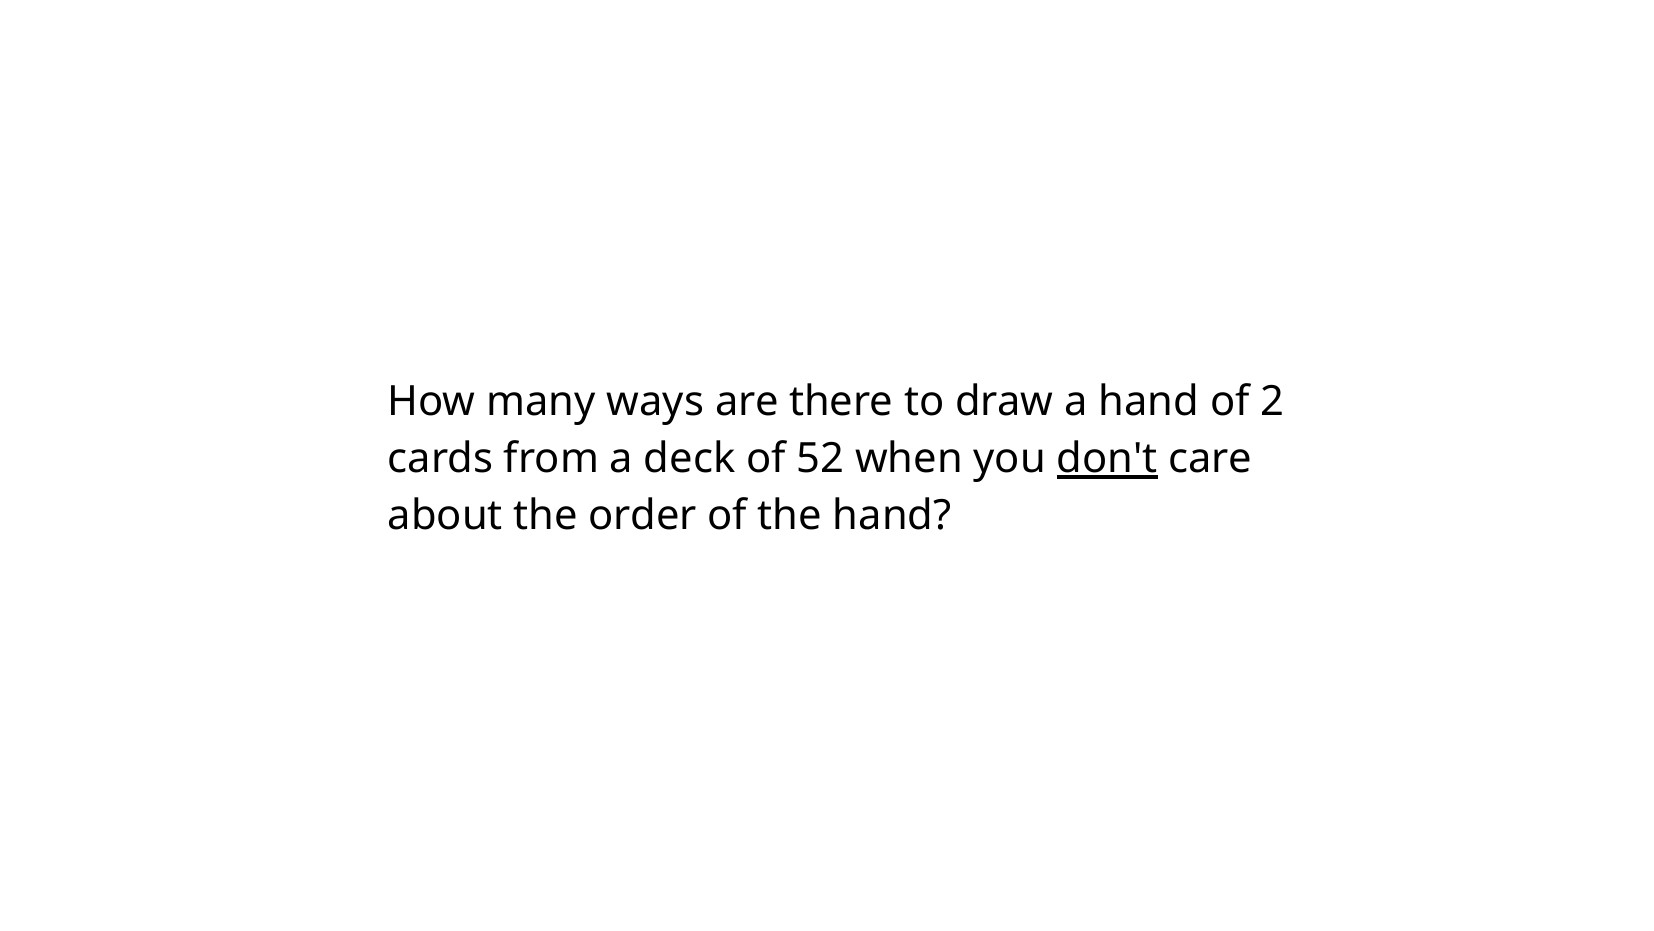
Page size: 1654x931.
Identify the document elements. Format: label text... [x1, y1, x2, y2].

text_box How many ways are there to draw a hand of 2 cards from a deck of 52 when you don't care about the order of the hand? [372, 363, 1388, 556]
